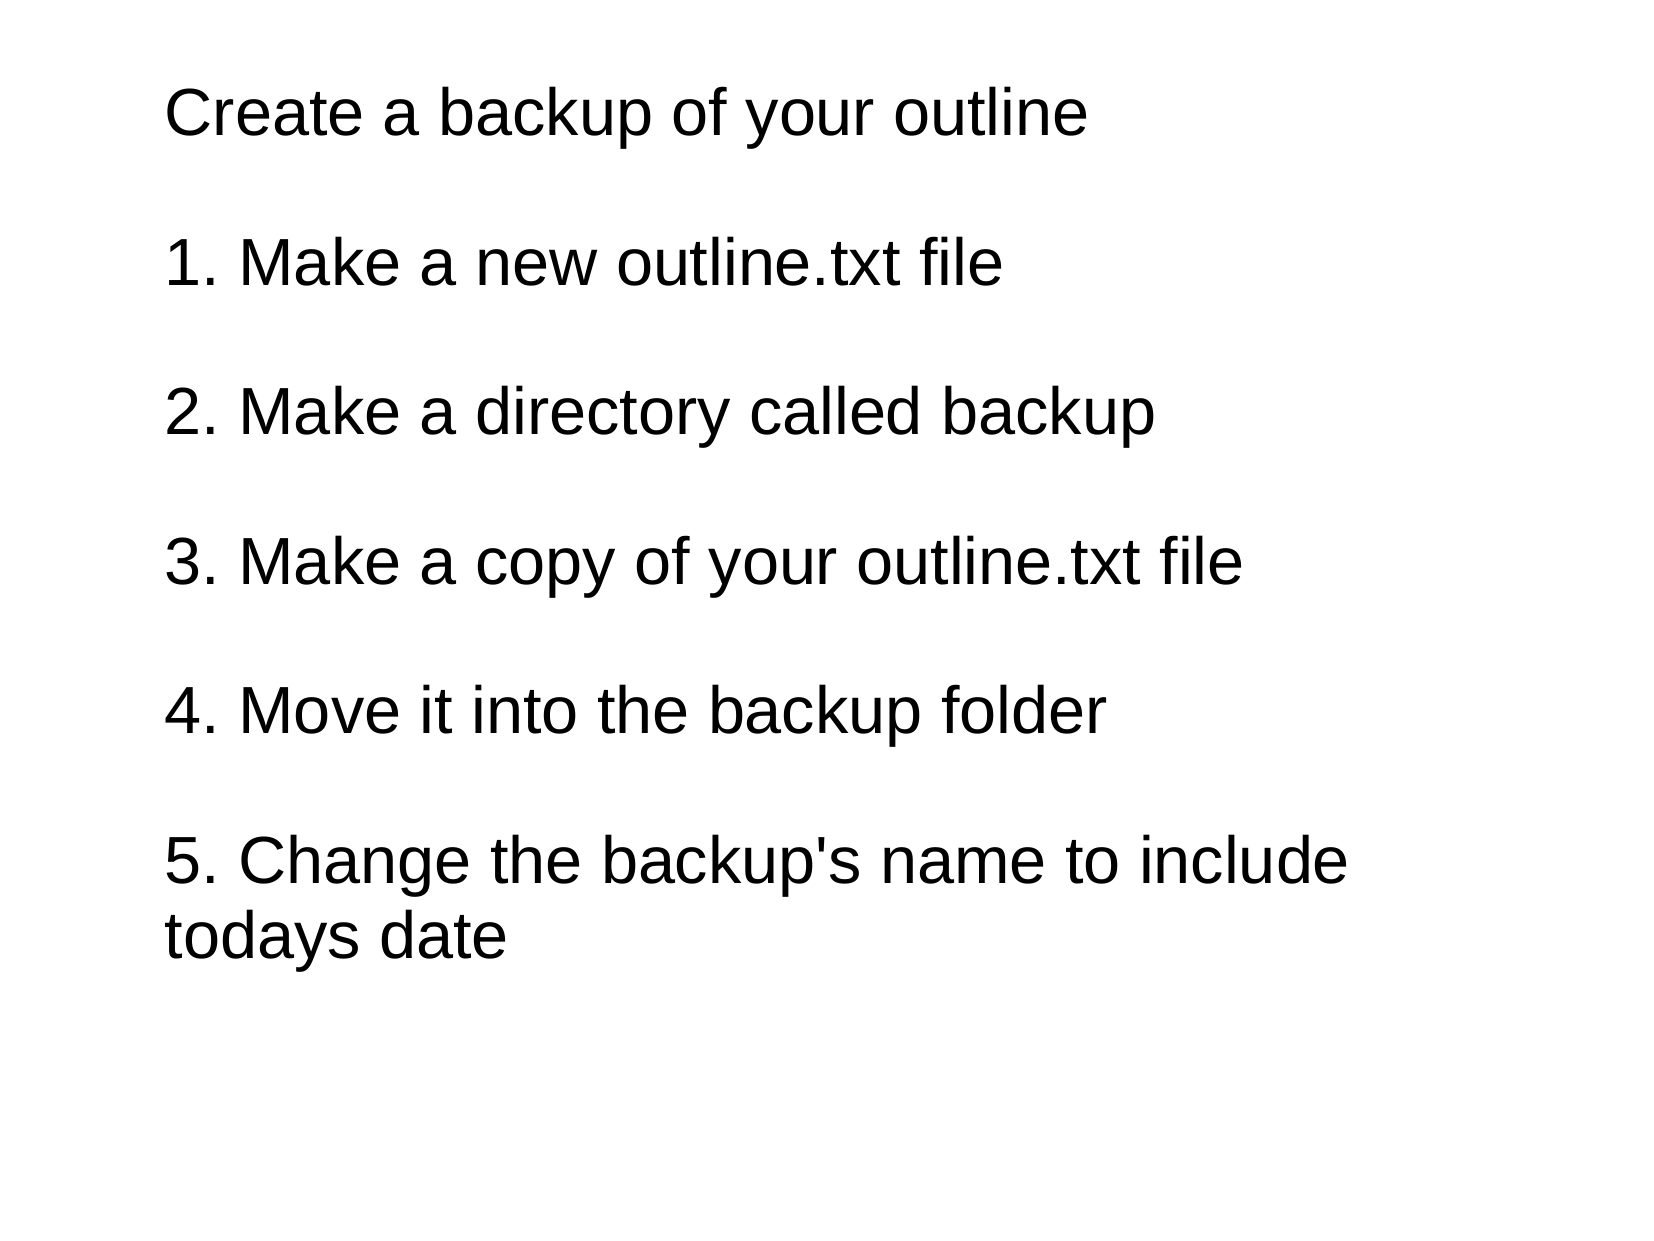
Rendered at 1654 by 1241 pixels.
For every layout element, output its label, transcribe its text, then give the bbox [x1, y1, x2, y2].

text_box Create a backup of your outline 1. Make a new outline.txt file 2. Make a directory called backup 3. Make a copy of your outline.txt file 4. Move it into the backup folder 5. Change the backup's name to include todays date [150, 67, 1561, 980]
